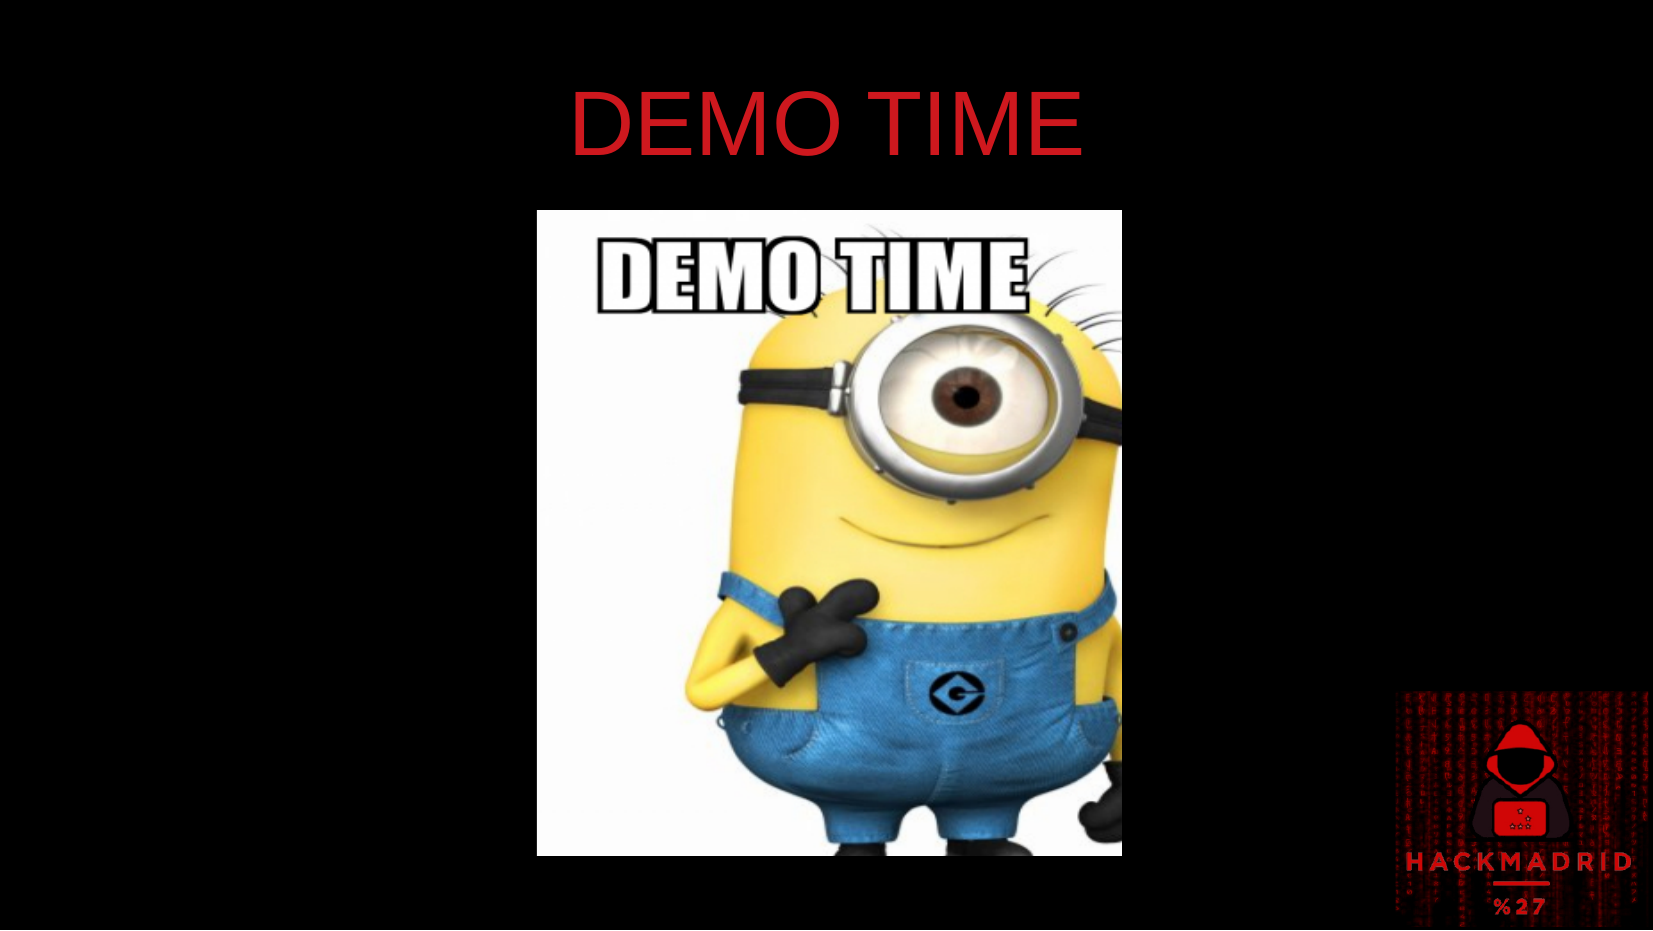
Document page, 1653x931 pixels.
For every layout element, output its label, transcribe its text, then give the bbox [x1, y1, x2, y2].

title DEMO TIME [121, 20, 1534, 228]
picture [536, 210, 1122, 856]
text_box [1395, 691, 1649, 927]
